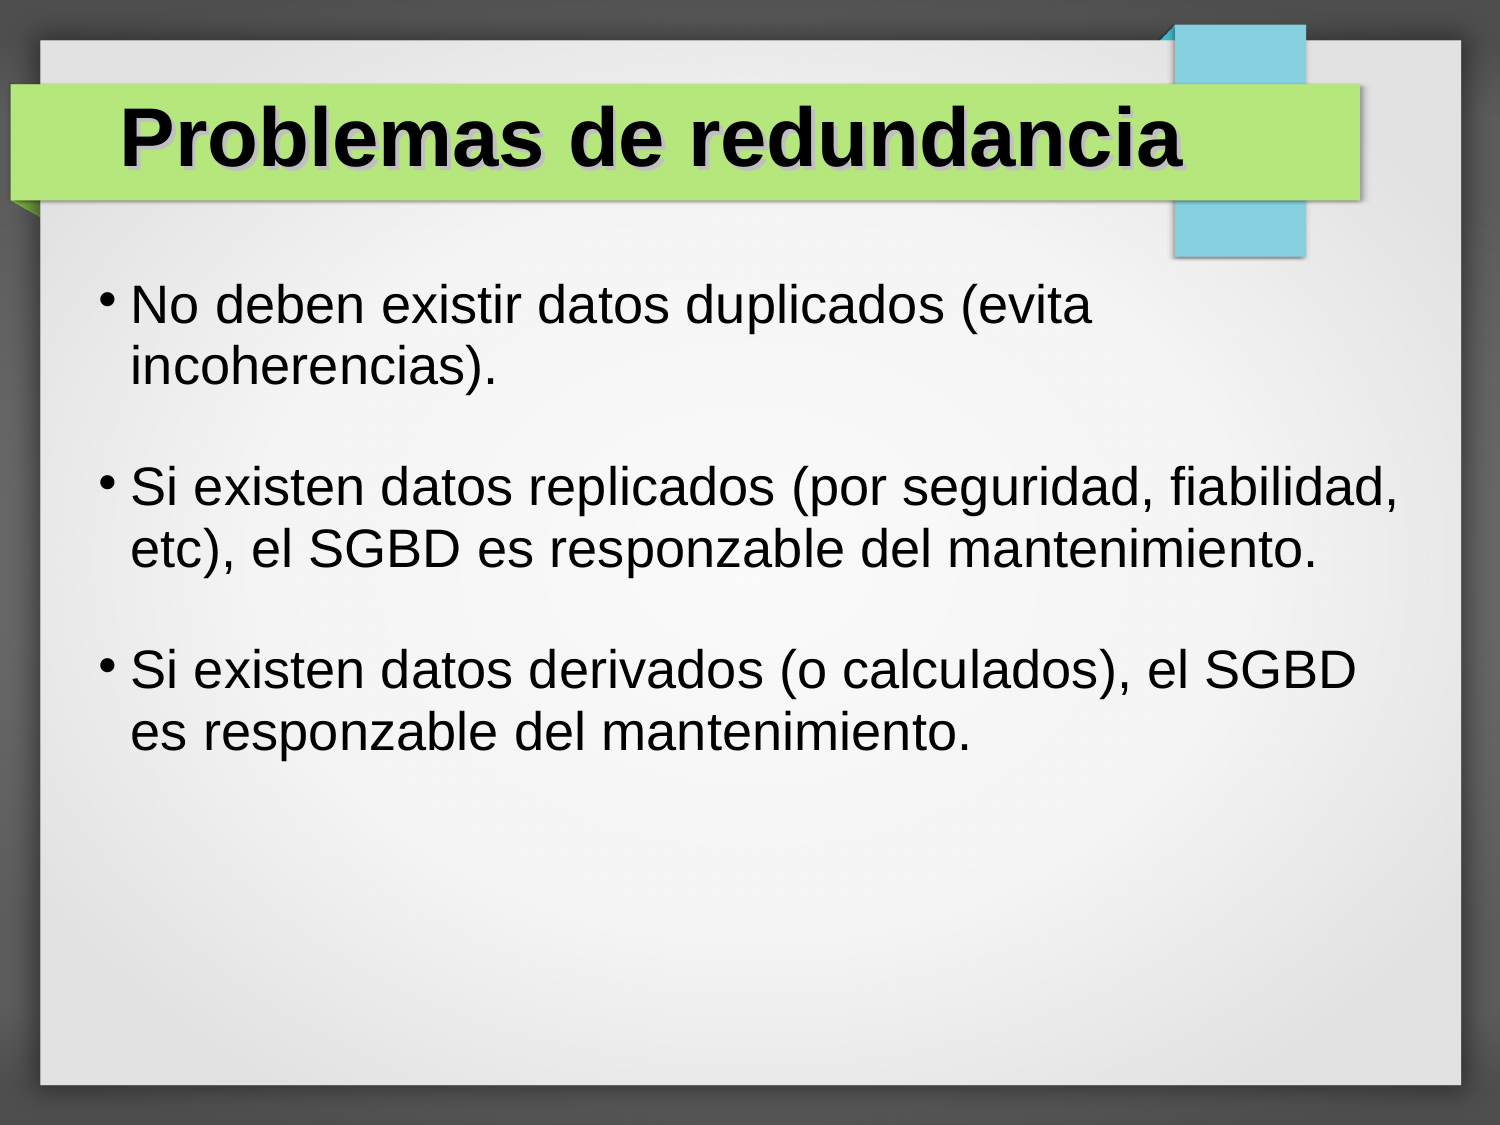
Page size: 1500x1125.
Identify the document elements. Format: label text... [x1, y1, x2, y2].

title Problemas de redundancia [75, 85, 1335, 193]
picture [0, 0, 1500, 1125]
list No deben existir datos duplicados (evita incoherencias). Si existen datos replicados (por seguridad, fiabilidad, etc), el SGBD es responzable del mantenimiento. Si existen datos derivados (o calculados), el SGBD es responzable del mantenimiento. [75, 267, 1426, 921]
